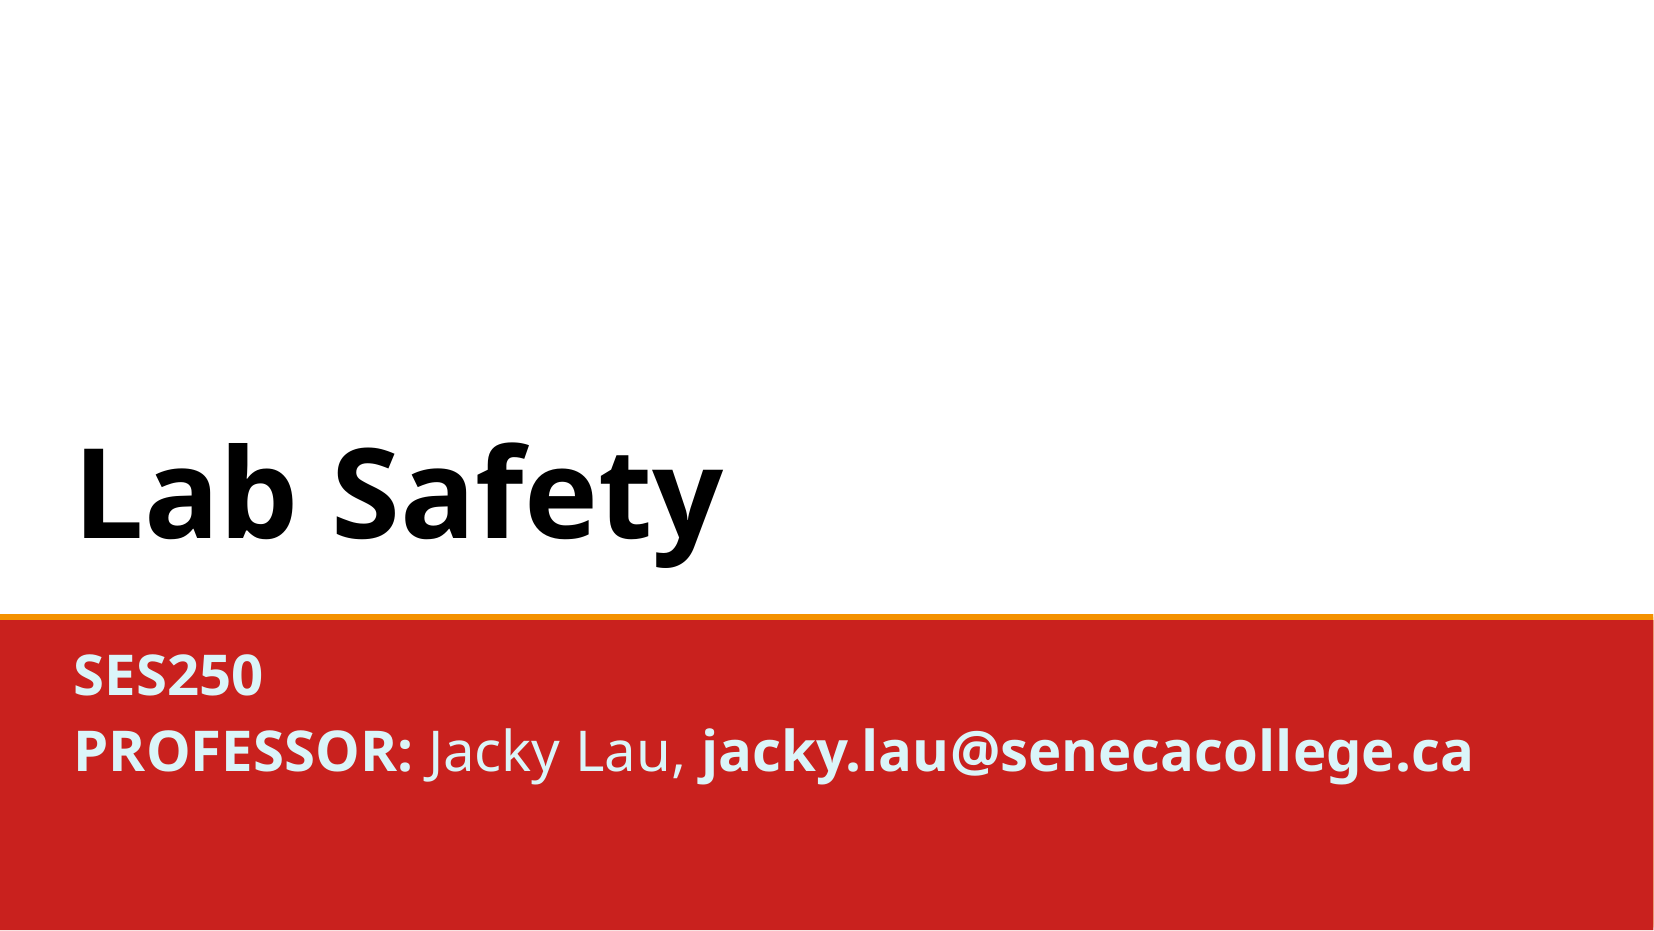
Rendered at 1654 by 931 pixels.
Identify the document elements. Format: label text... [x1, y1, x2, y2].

subtitle SES250 PROFESSOR: Jacky Lau, jacky.lau@senecacollege.ca [73, 634, 1551, 832]
title Lab Safety [73, 44, 1551, 576]
